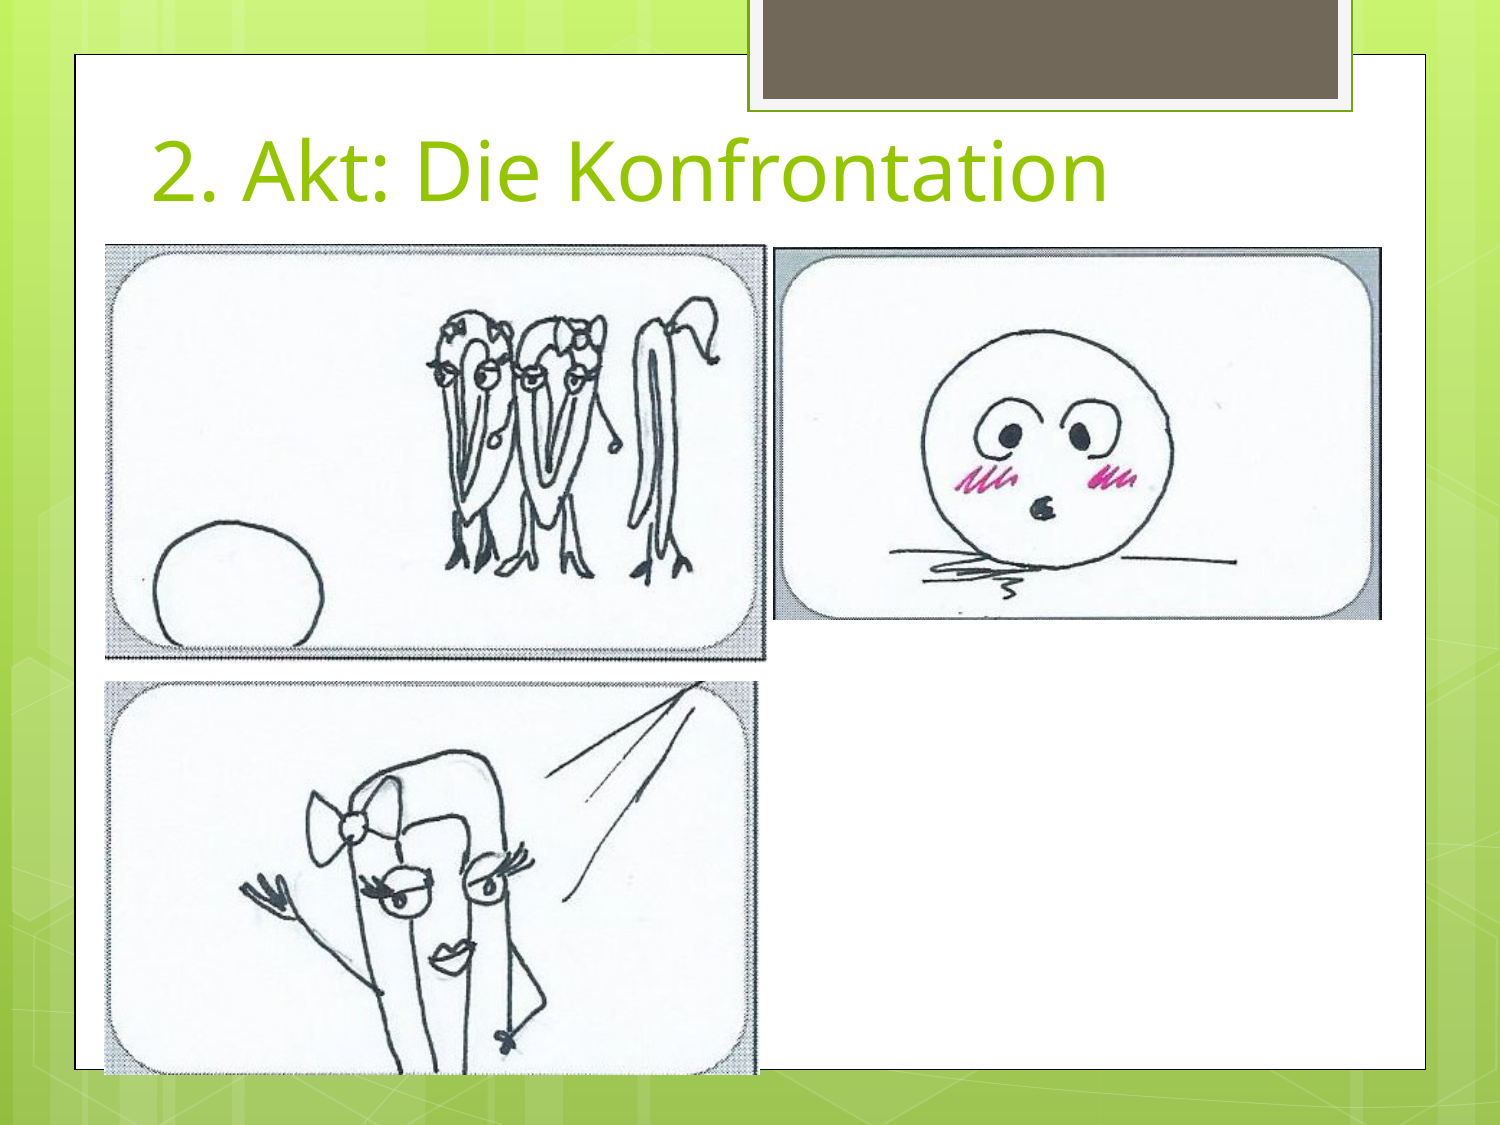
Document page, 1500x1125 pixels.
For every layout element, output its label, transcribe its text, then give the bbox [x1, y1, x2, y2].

picture [105, 244, 768, 663]
picture [104, 681, 760, 1075]
picture [773, 248, 1382, 620]
title 2. Akt: Die Konfrontation [135, 37, 1289, 226]
